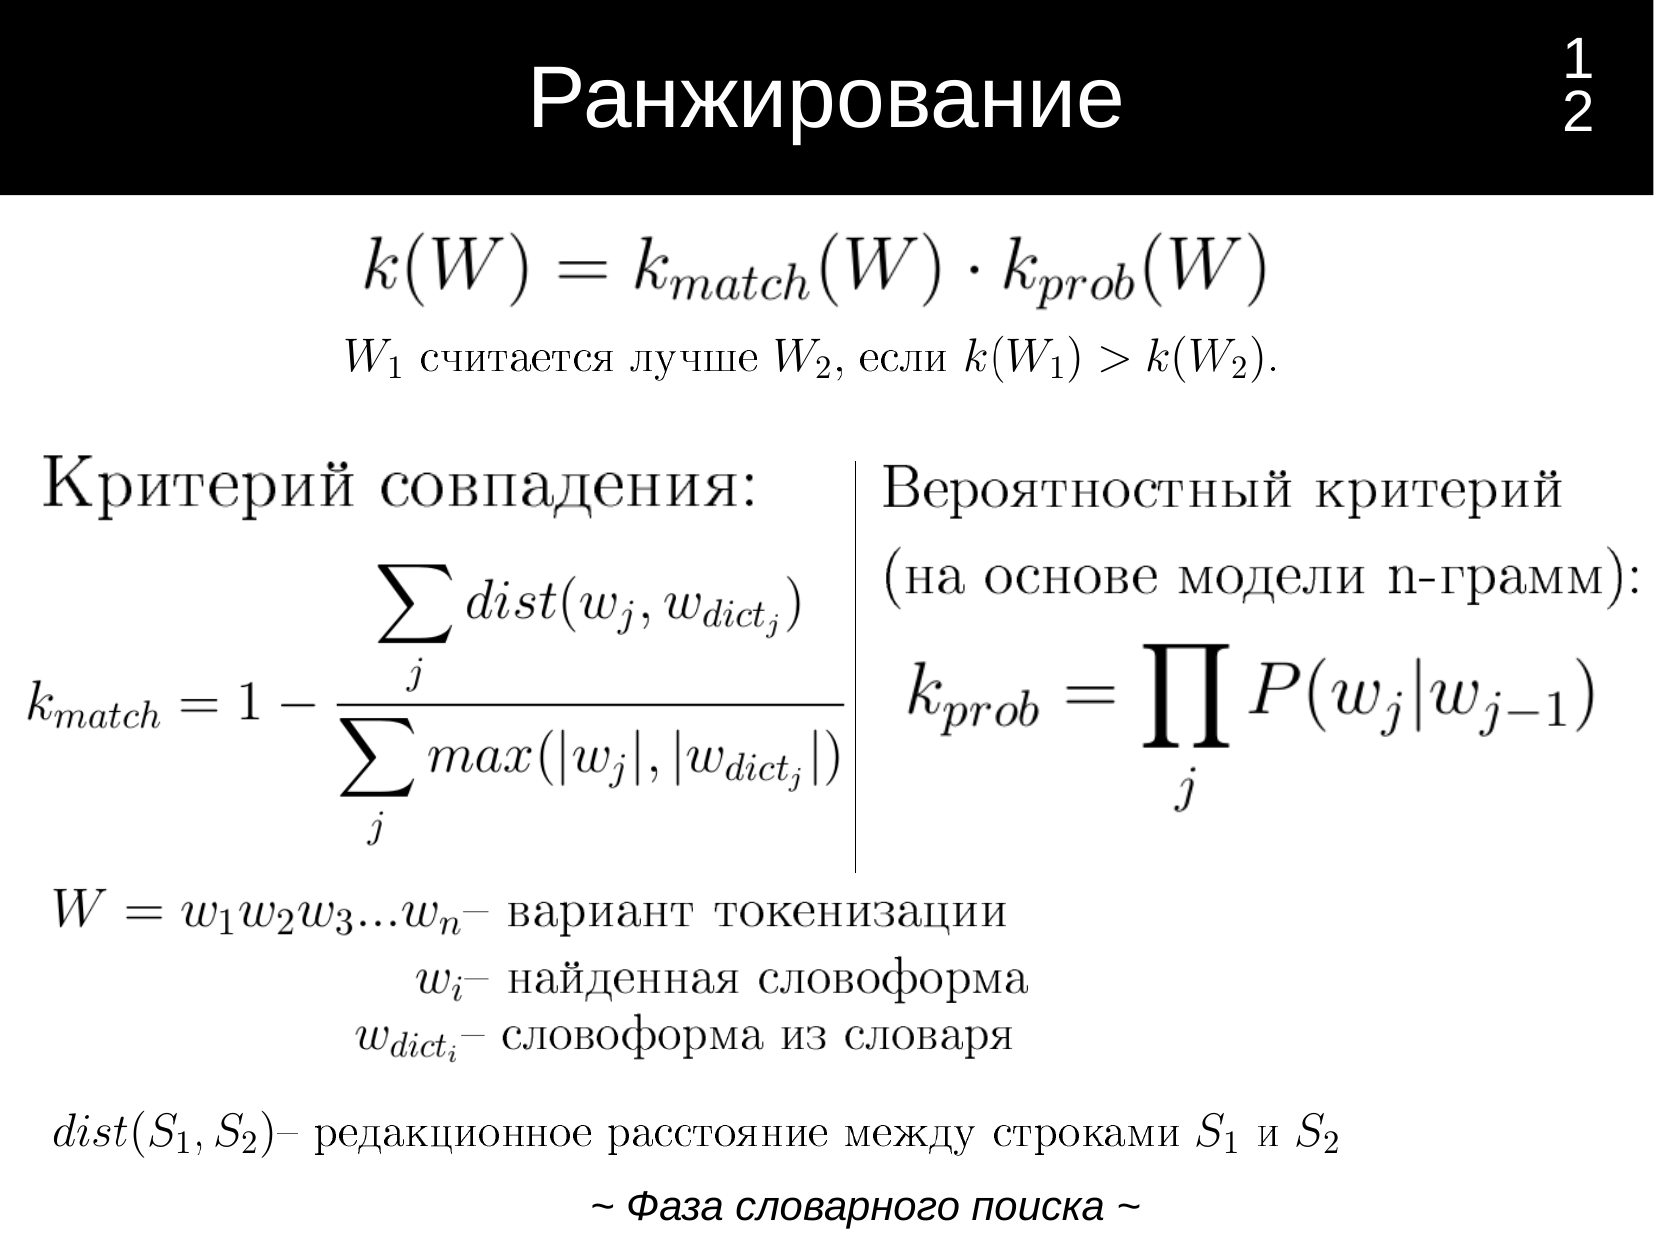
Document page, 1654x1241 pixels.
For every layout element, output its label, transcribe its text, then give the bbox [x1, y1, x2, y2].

picture [12, 443, 1039, 1075]
picture [330, 205, 1288, 403]
picture [36, 1094, 1344, 1171]
title Ранжирование [0, 0, 1654, 196]
text_box <number> [1547, 18, 1623, 109]
picture [872, 456, 1653, 850]
text_box ~ Фаза словарного поиска ~ [575, 1175, 1206, 1237]
